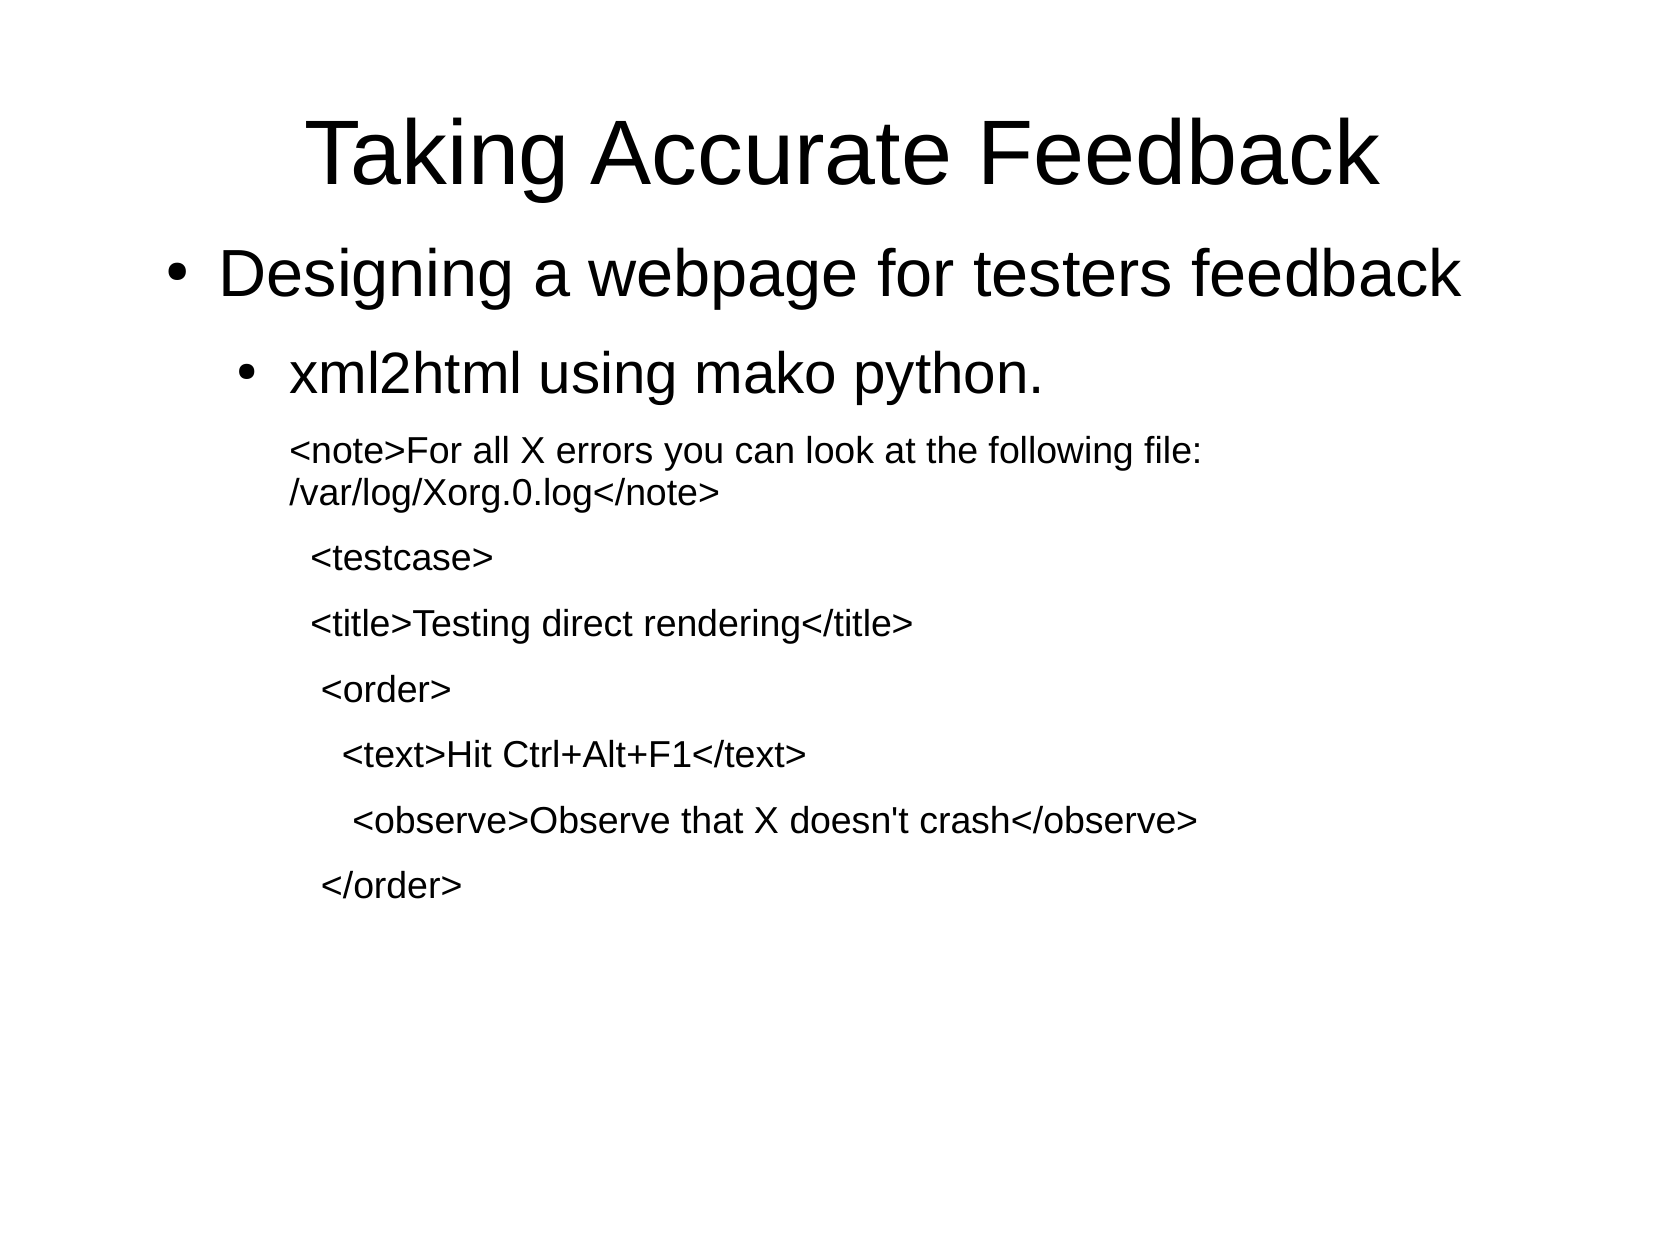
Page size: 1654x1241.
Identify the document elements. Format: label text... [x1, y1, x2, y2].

title Taking Accurate Feedback [82, 49, 1571, 257]
list Designing a webpage for testers feedback xml2html using mako python. <note>For all X errors you can look at the following file: /var/log/Xorg.0.log</note> <testcase> <title>Testing direct rendering</title> <order> <text>Hit Ctrl+Alt+F1</text> <observe>Observe that X doesn't crash</observe> </order> [147, 236, 1636, 1055]
